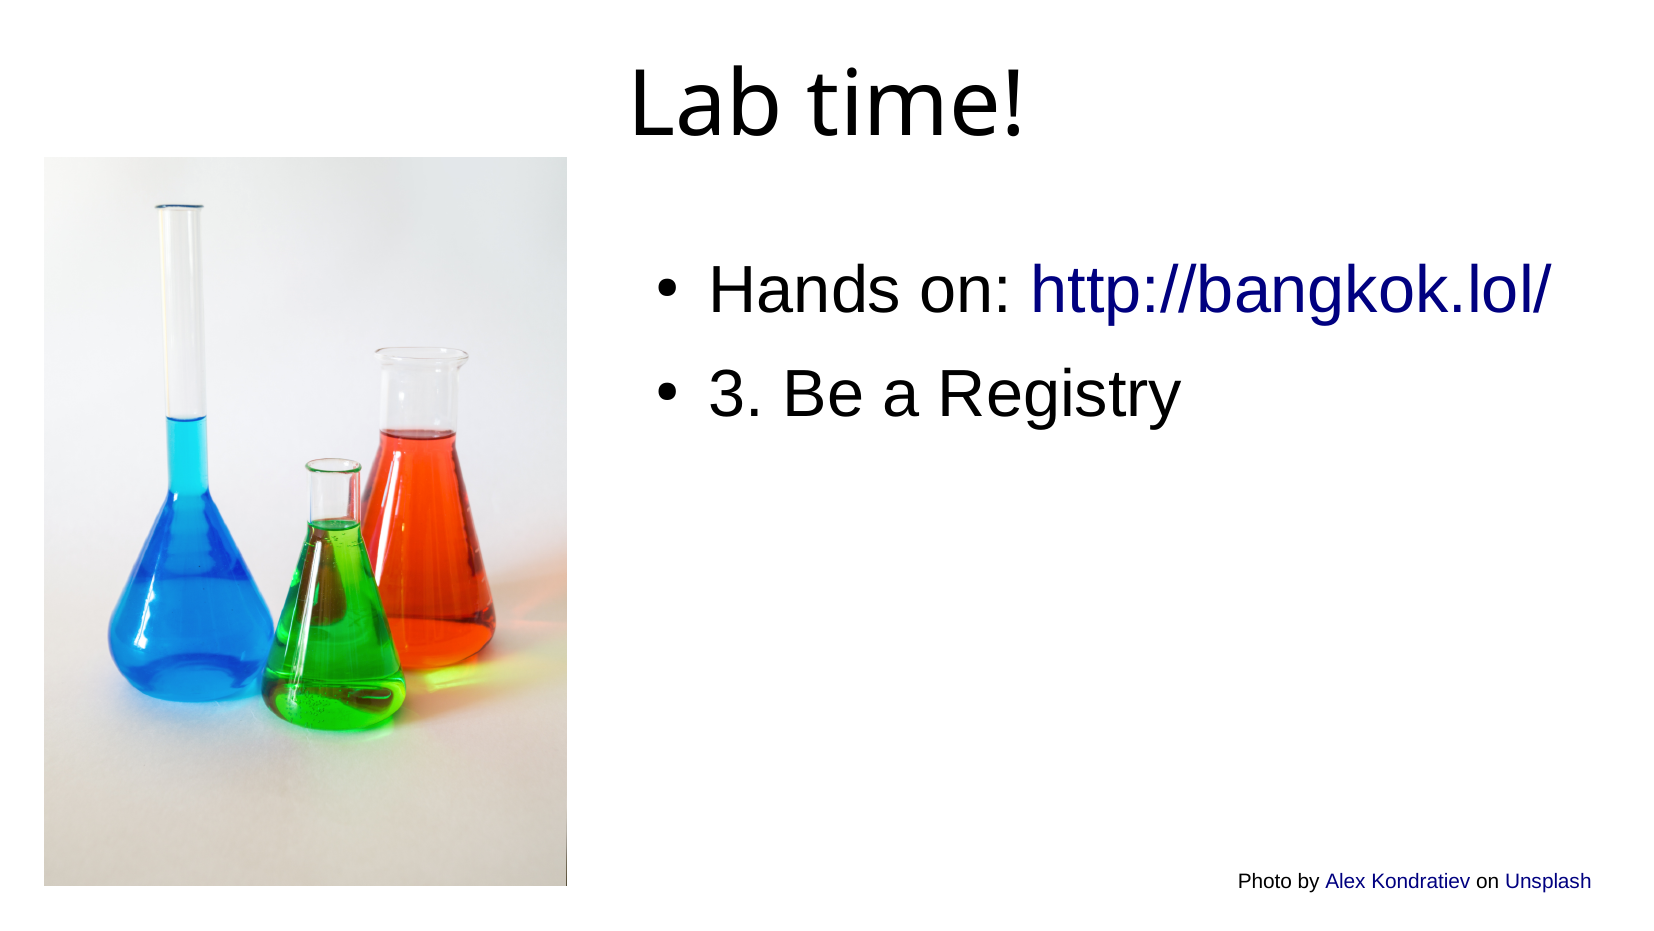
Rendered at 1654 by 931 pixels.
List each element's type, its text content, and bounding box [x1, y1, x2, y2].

text_box Photo by Alex Kondratiev on Unsplash [1223, 862, 1607, 901]
list Hands on: http://bangkok.lol/ 3. Be a Registry [637, 251, 1607, 792]
title Lab time! [82, 37, 1571, 221]
picture [44, 157, 567, 886]
